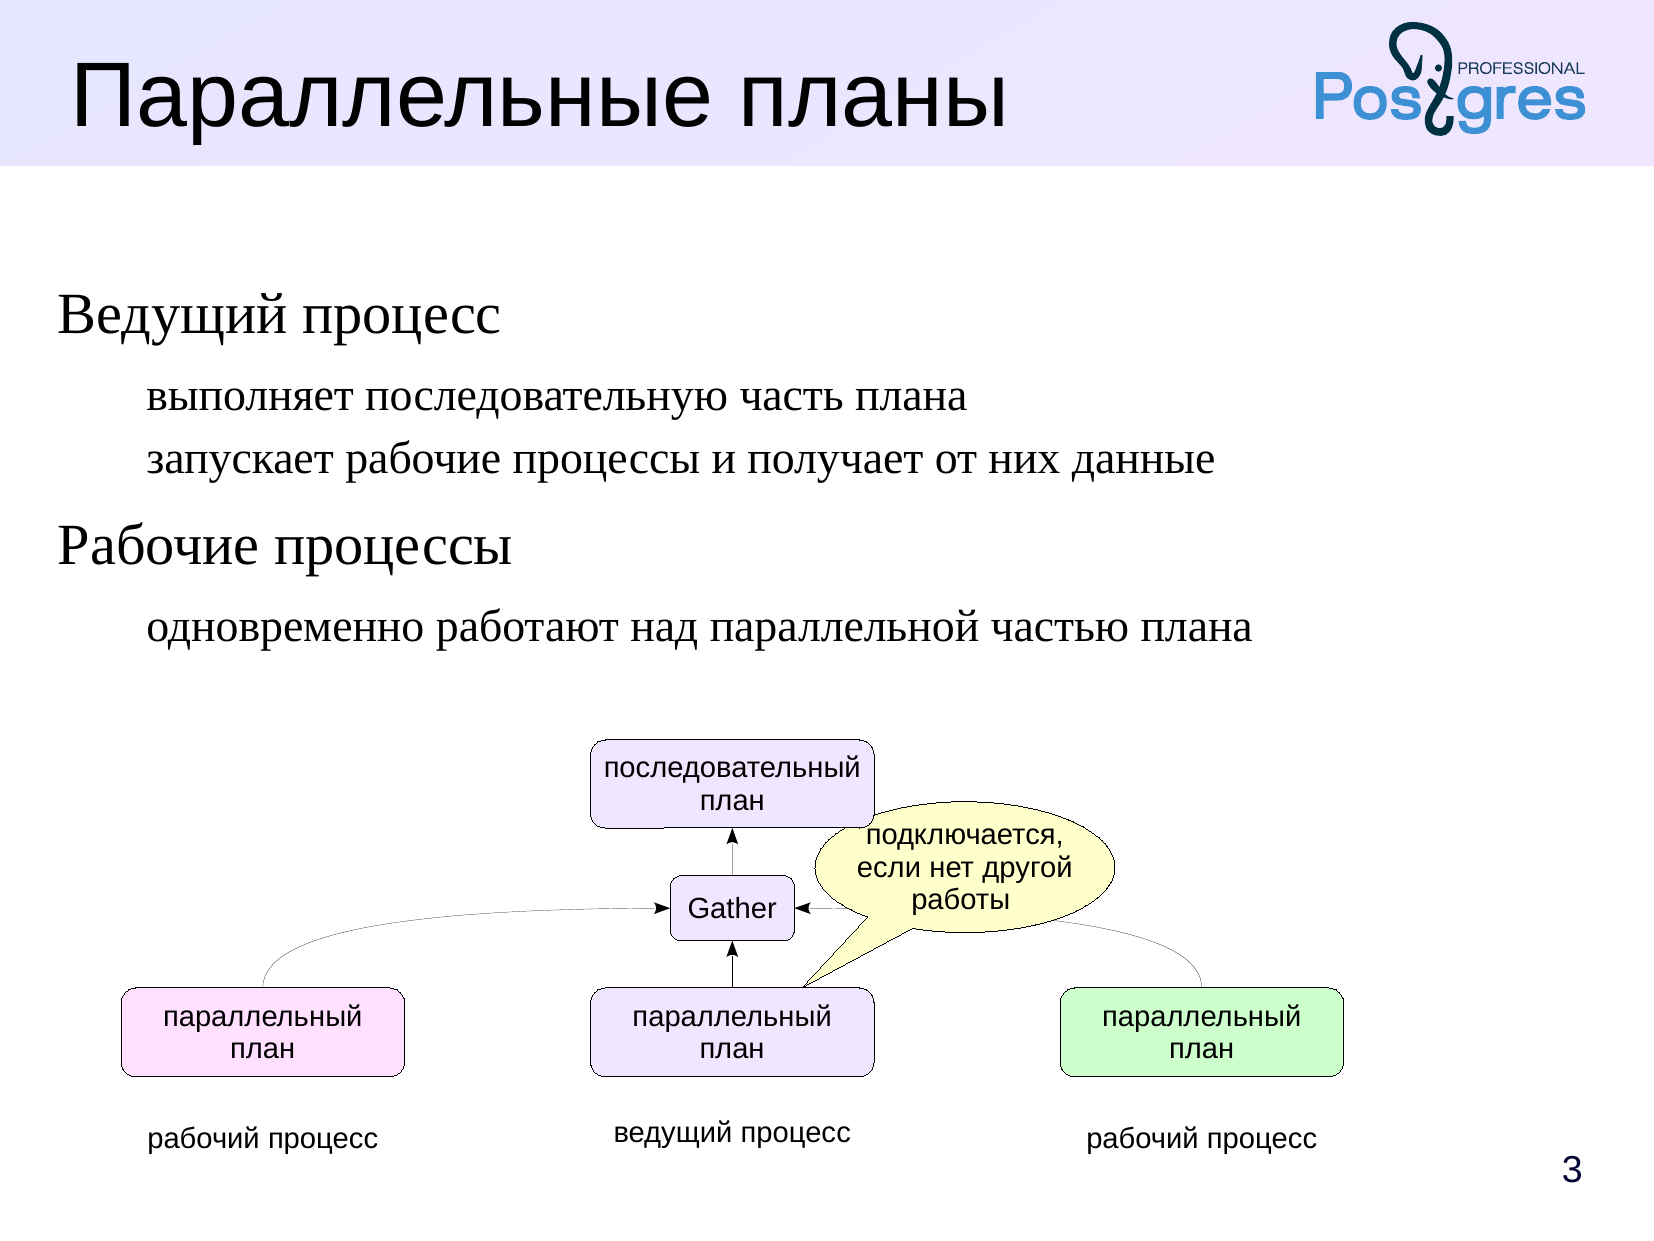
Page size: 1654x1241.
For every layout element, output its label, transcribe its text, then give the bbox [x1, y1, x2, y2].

text_box ведущий процесс [598, 1108, 867, 1157]
text_box Gather [670, 875, 795, 941]
text_box подключается, если нет другой работы [801, 801, 1115, 988]
title Параллельные планы [70, 43, 1241, 147]
list Ведущий процесс выполняет последовательную часть плана запускает рабочие процессы и получает от них данные Рабочие процессы одновременно работают над параллельной частью плана [57, 281, 1570, 1139]
text_box параллельный план [590, 987, 875, 1077]
text_box параллельный план [121, 987, 405, 1077]
text_box рабочий процесс [132, 1114, 394, 1163]
text_box рабочий процесс [1071, 1114, 1333, 1163]
text_box параллельный план [1060, 987, 1344, 1077]
text_box последовательный план [590, 739, 875, 829]
